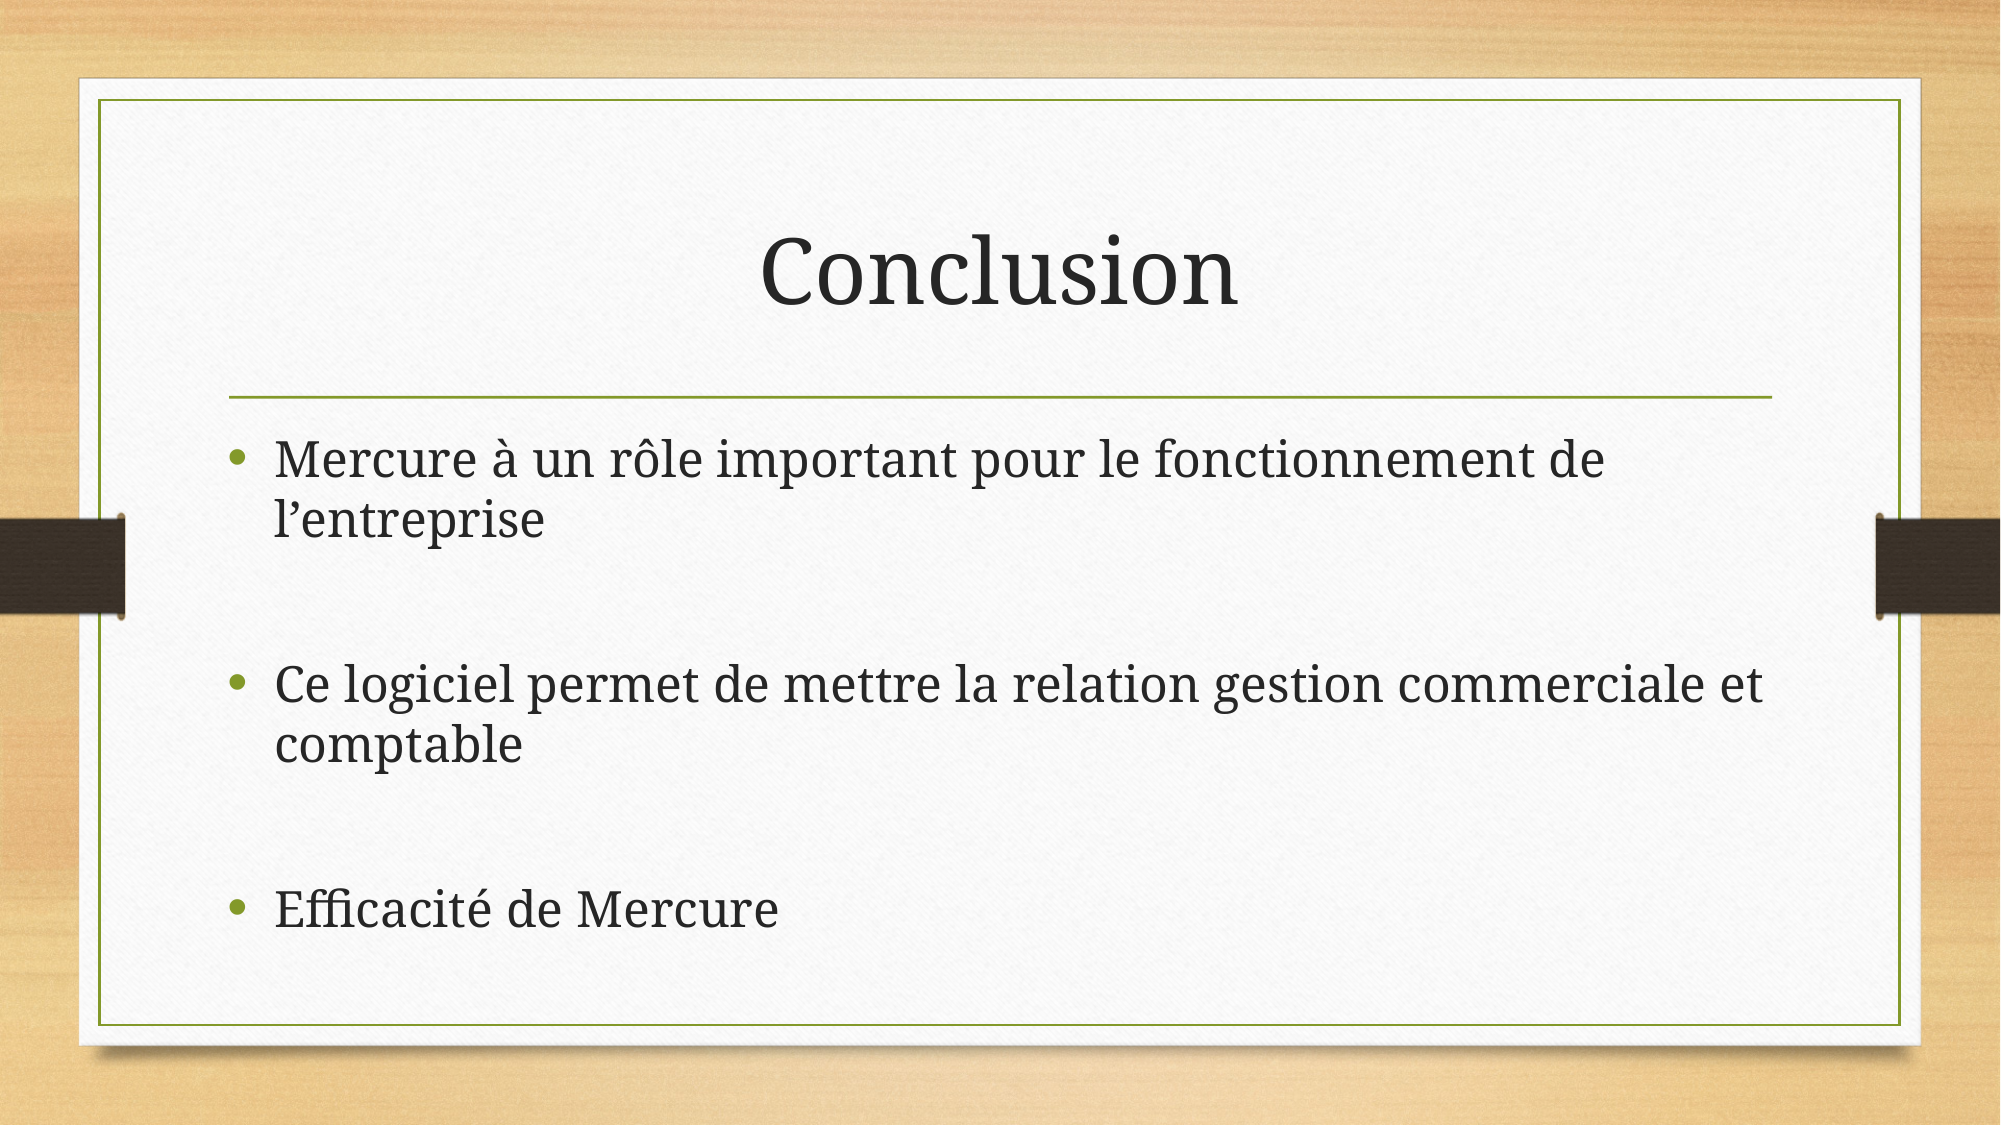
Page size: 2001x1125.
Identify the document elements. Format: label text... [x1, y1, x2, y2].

title Conclusion [212, 161, 1788, 375]
list Mercure à un rôle important pour le fonctionnement de l’entreprise Ce logiciel permet de mettre la relation gestion commerciale et comptable Efficacité de Mercure [212, 419, 1788, 964]
picture [0, 0, 2001, 1125]
